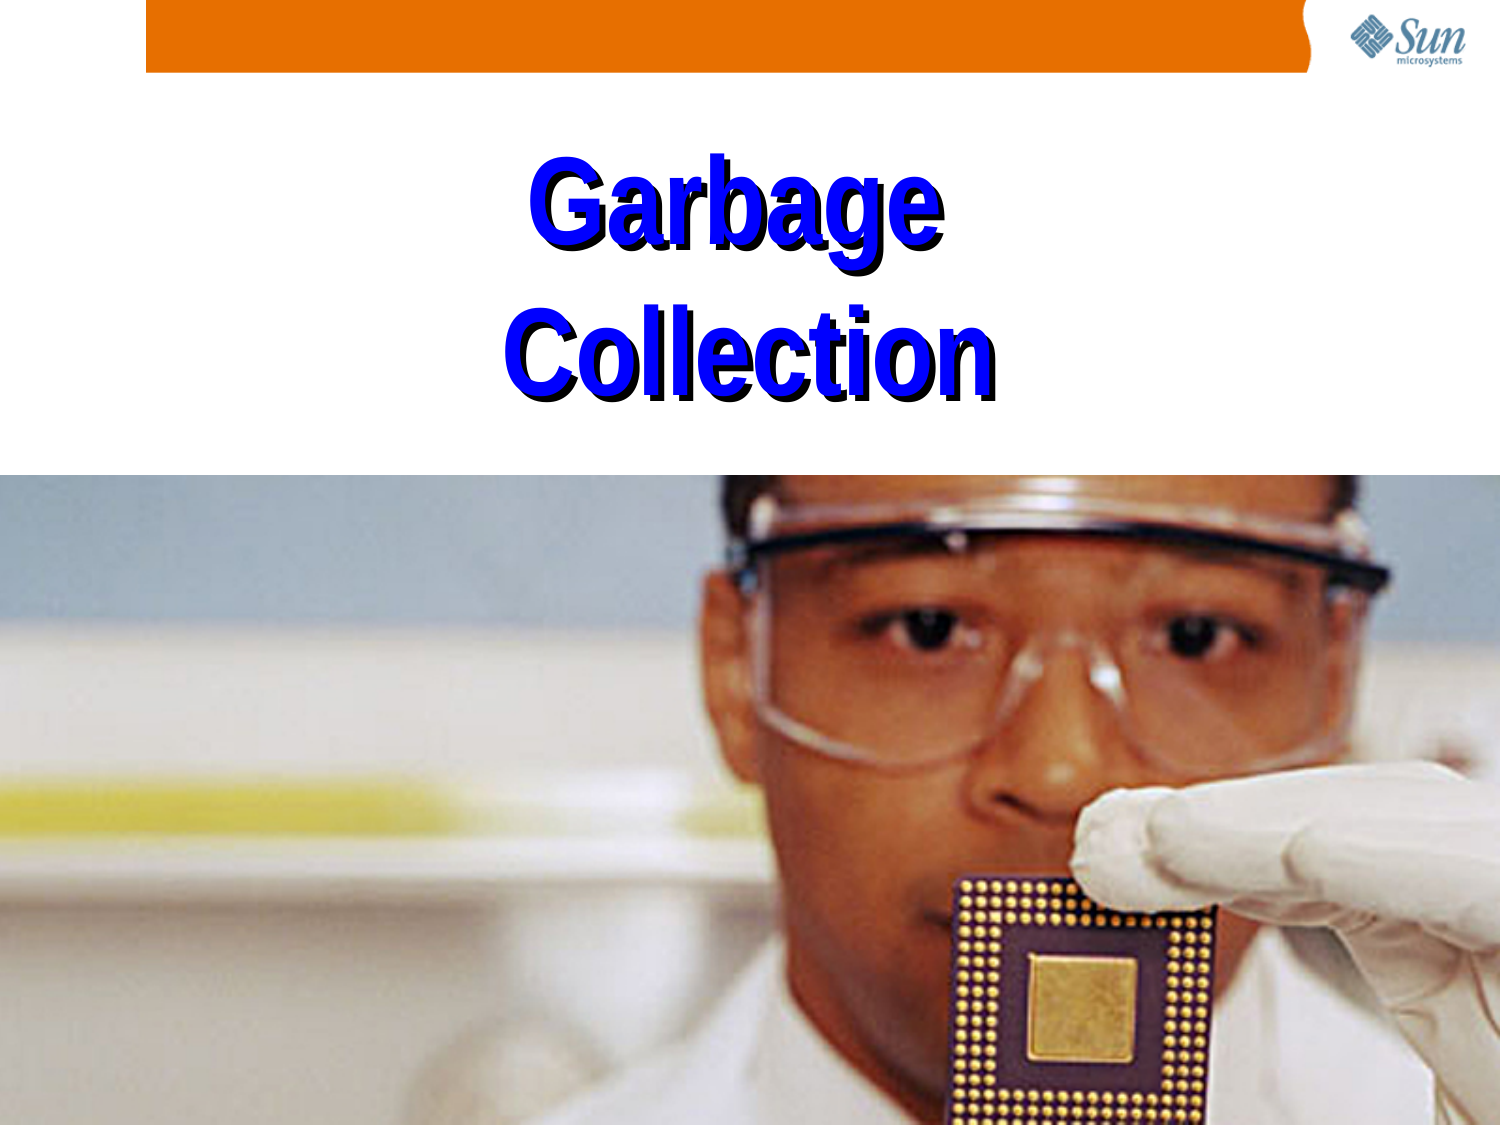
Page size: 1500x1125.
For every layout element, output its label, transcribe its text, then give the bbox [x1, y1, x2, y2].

picture [146, 0, 1500, 75]
picture [0, 475, 1500, 1125]
text_box Garbage Collection [206, 131, 1291, 427]
